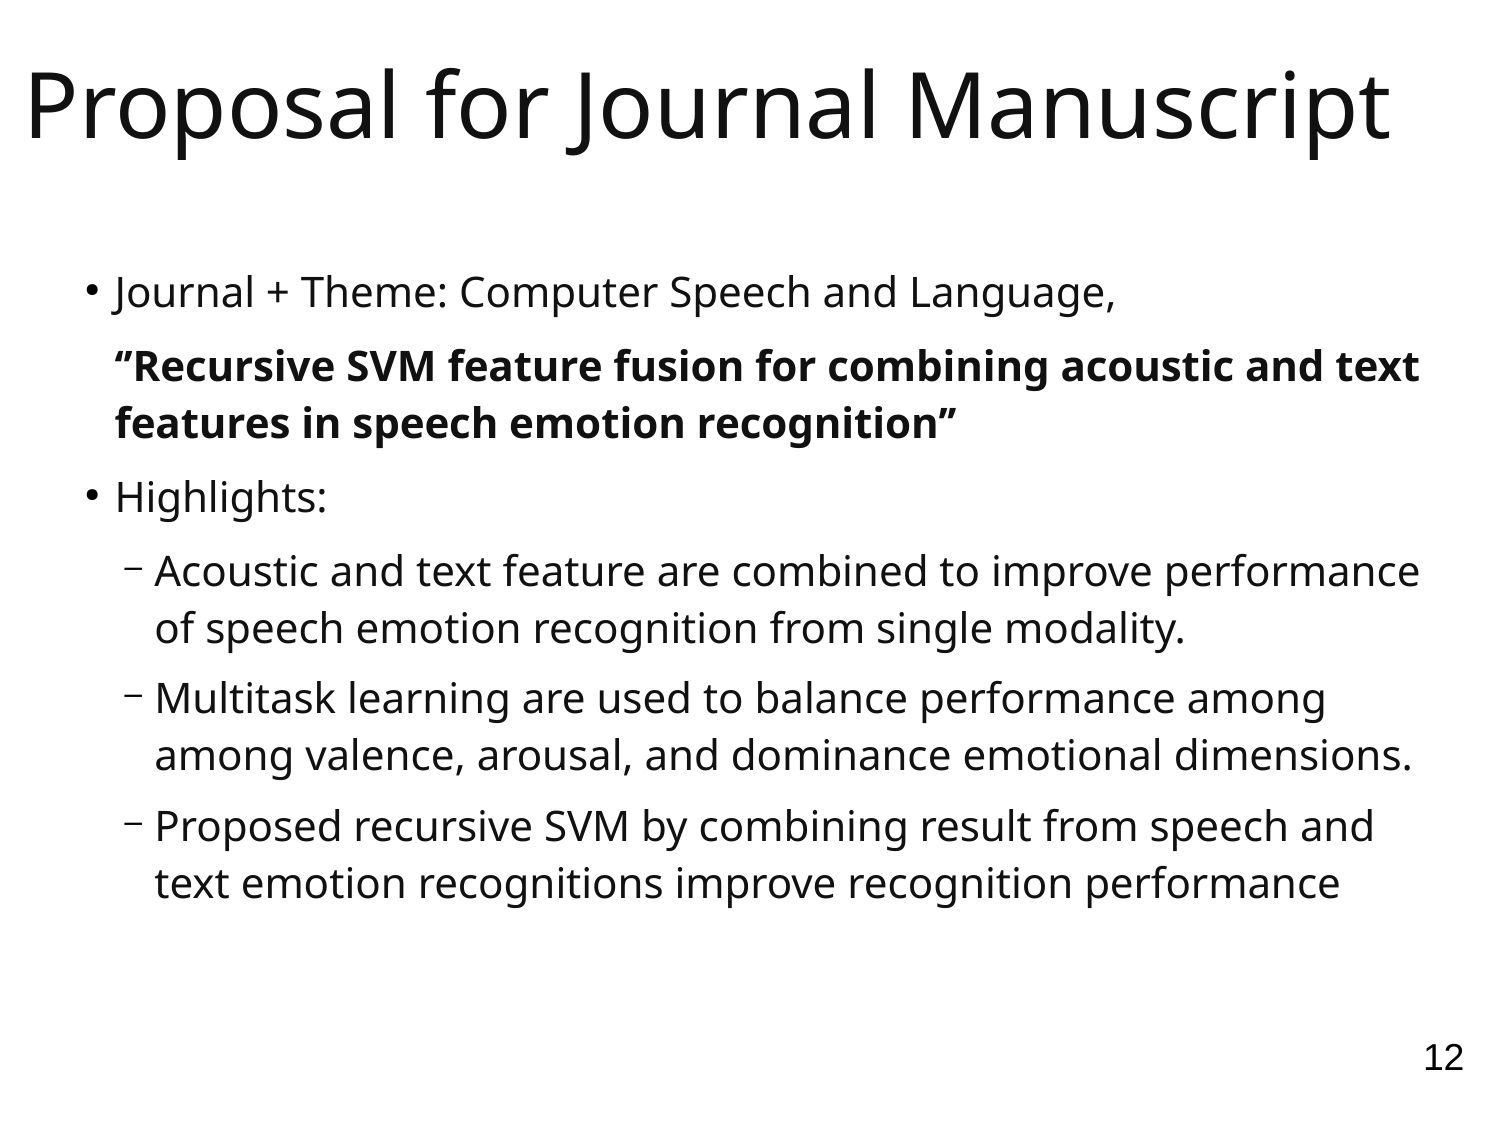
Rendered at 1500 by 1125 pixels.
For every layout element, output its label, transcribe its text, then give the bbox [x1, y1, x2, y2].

list Journal + Theme: Computer Speech and Language, ‘’Recursive SVM feature fusion for combining acoustic and text features in speech emotion recognition’’ Highlights: Acoustic and text feature are combined to improve performance of speech emotion recognition from single modality. Multitask learning are used to balance performance among among valence, arousal, and dominance emotional dimensions. Proposed recursive SVM by combining result from speech and text emotion recognitions improve recognition performance [75, 262, 1425, 1030]
title Proposal for Journal Manuscript [0, 0, 1500, 207]
